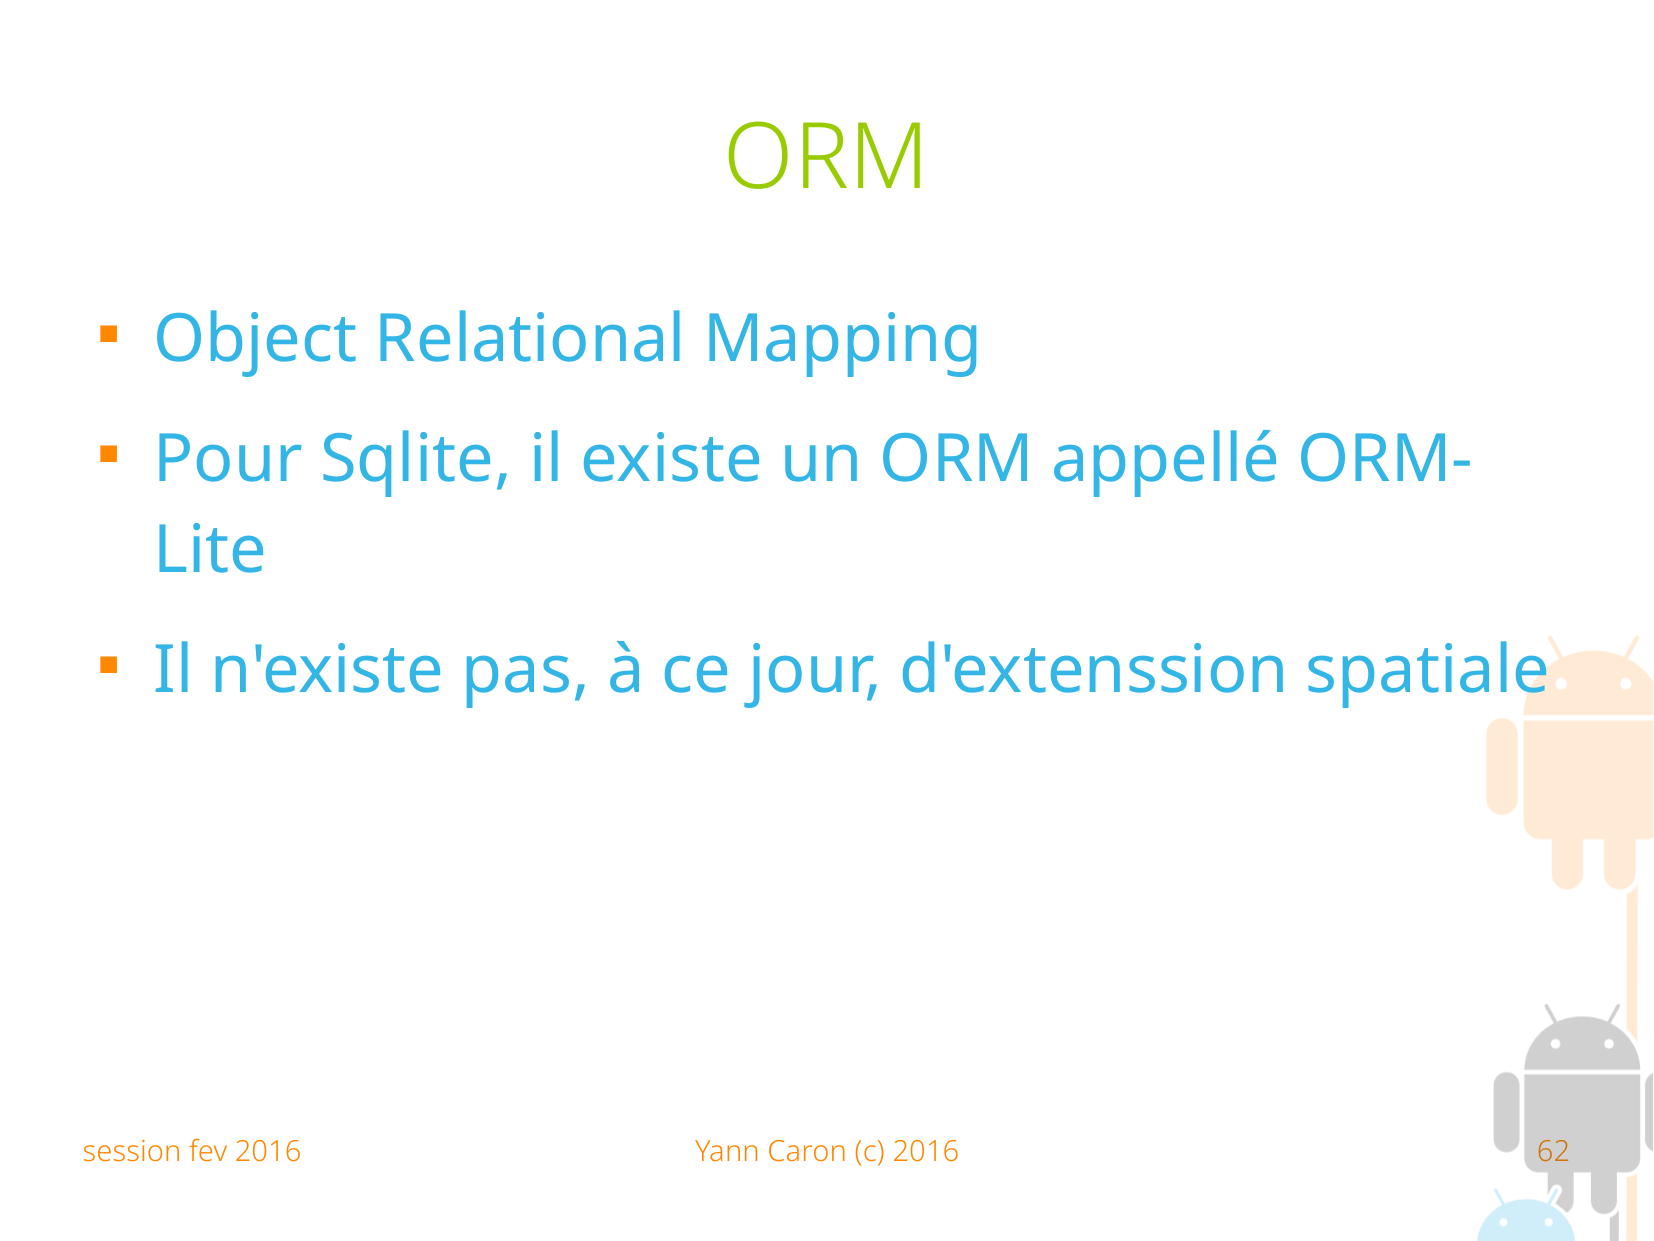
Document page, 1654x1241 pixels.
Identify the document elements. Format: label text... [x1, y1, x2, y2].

picture [240, 423, 1654, 1241]
list Object Relational Mapping Pour Sqlite, il existe un ORM appellé ORM-Lite Il n'existe pas, à ce jour, d'extenssion spatiale [82, 290, 1571, 1010]
title ORM [82, 49, 1571, 257]
